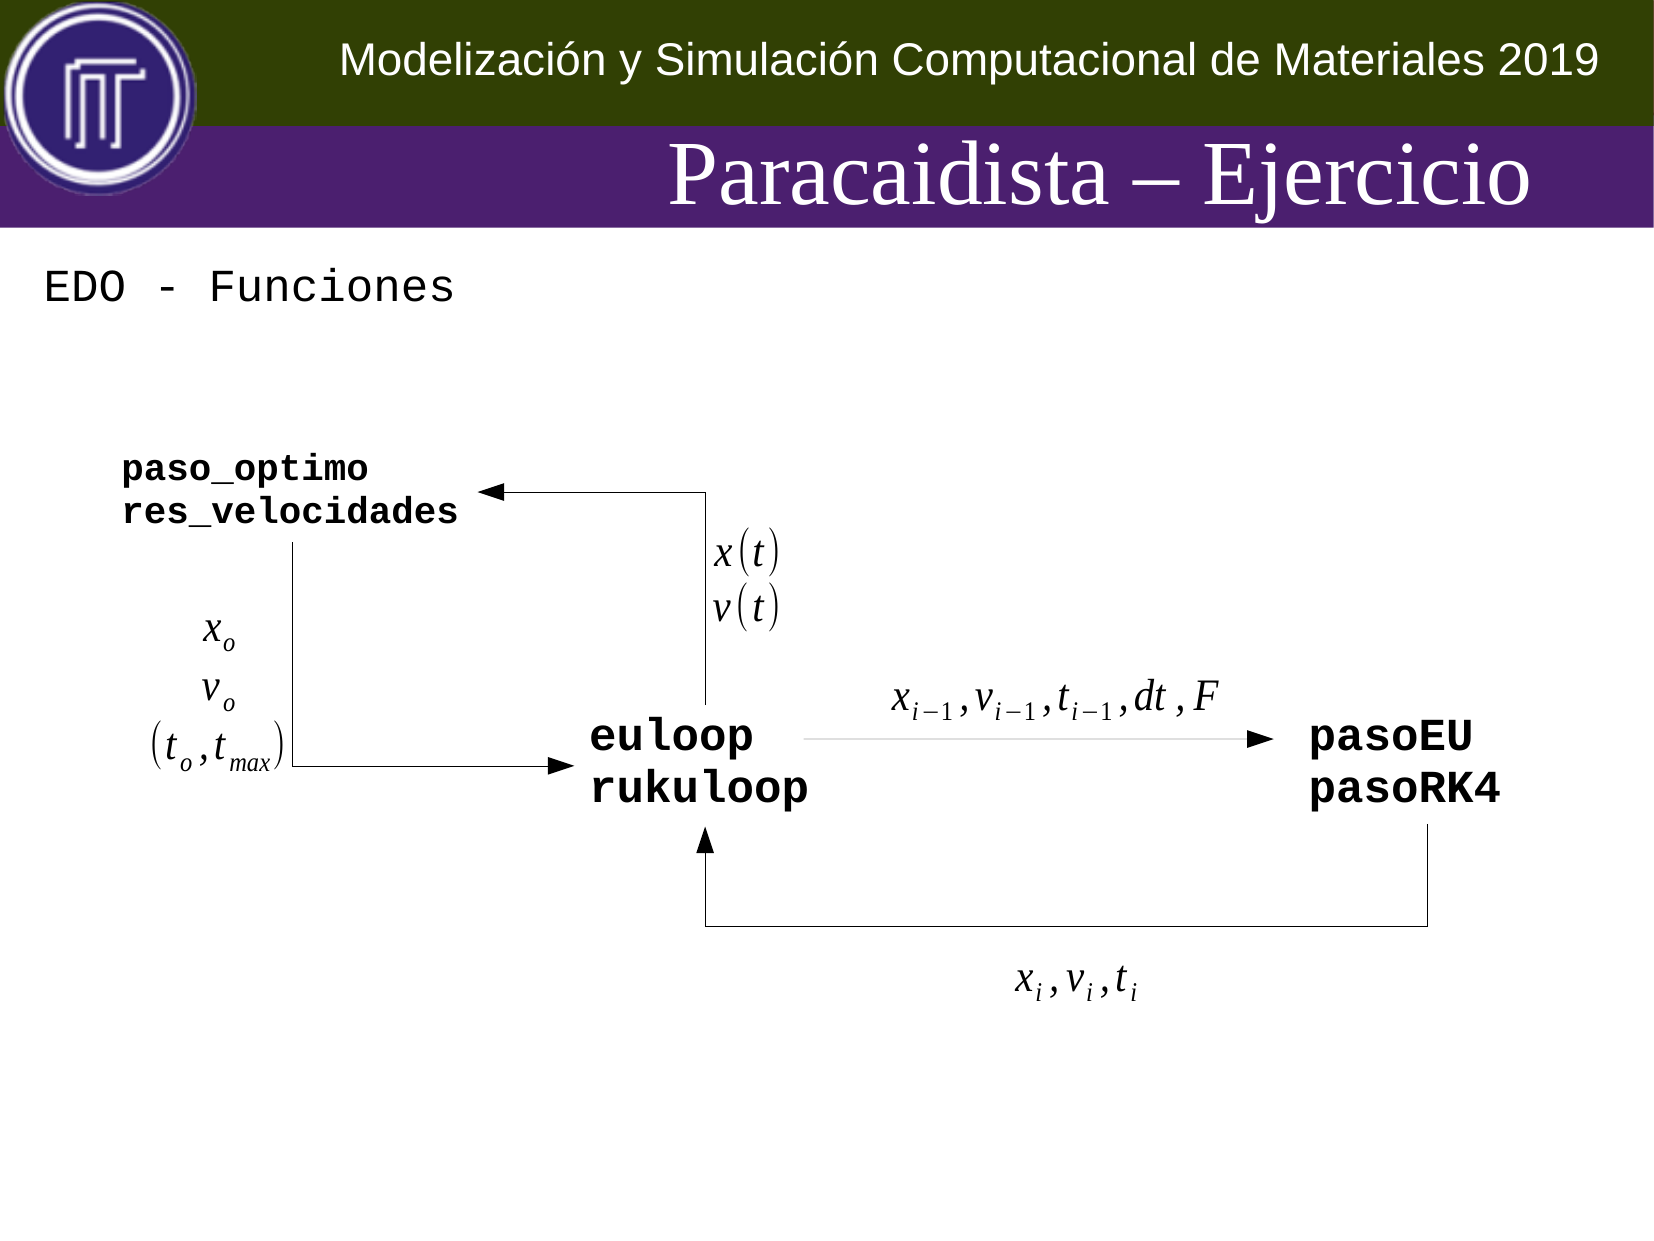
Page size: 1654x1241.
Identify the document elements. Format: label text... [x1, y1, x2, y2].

chart [1006, 951, 1144, 1008]
text_box paso_optimo res_velocidades [106, 441, 478, 543]
text_box EDO - Funciones [28, 255, 910, 323]
chart [143, 601, 293, 778]
chart [882, 669, 1229, 726]
text_box pasoEU pasoRK4 [1293, 705, 1561, 824]
picture [2, 0, 197, 196]
chart [705, 523, 789, 635]
text_box euloop rukuloop [574, 705, 836, 827]
text_box Paracaidista – Ejercicio [652, 64, 1654, 283]
